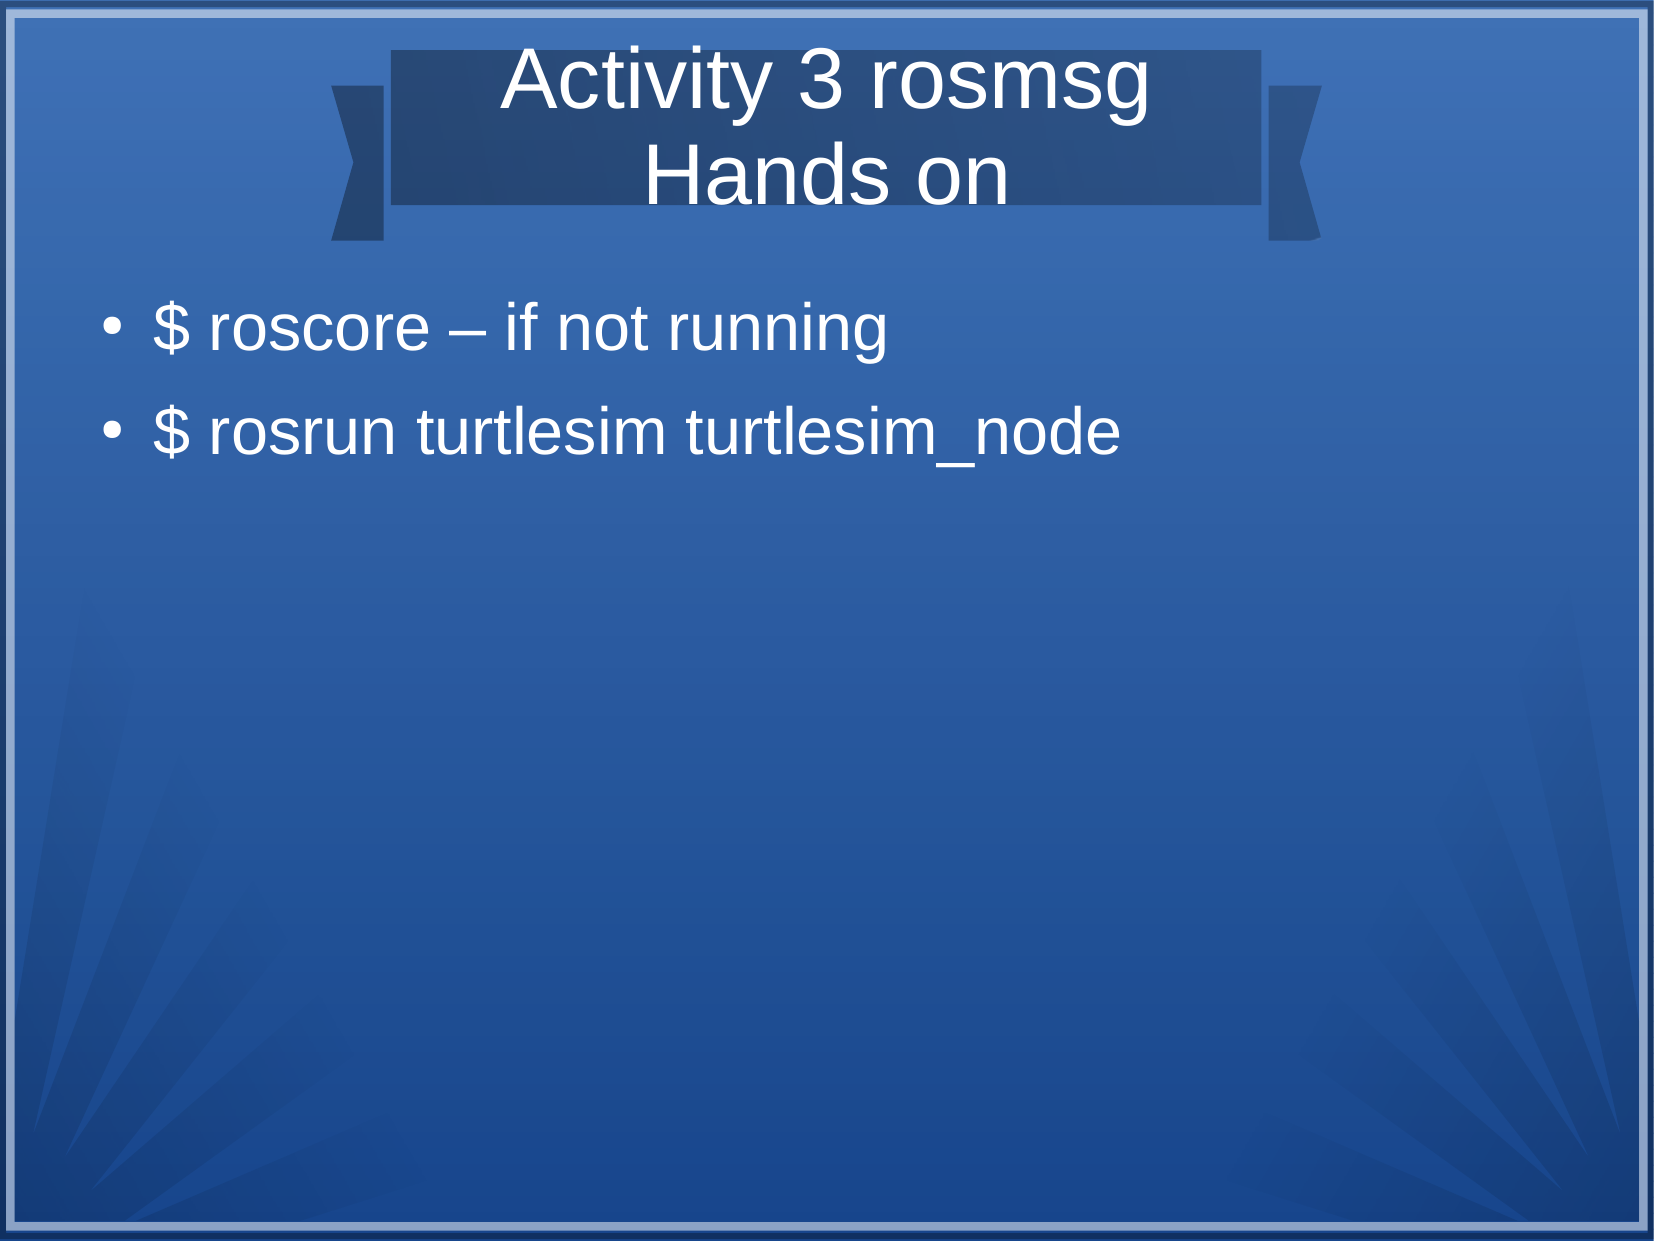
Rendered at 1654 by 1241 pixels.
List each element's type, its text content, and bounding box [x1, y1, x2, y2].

list $ roscore – if not running $ rosrun turtlesim turtlesim_node [82, 290, 1538, 1241]
title Activity 3 rosmsg Hands on [389, 30, 1264, 224]
